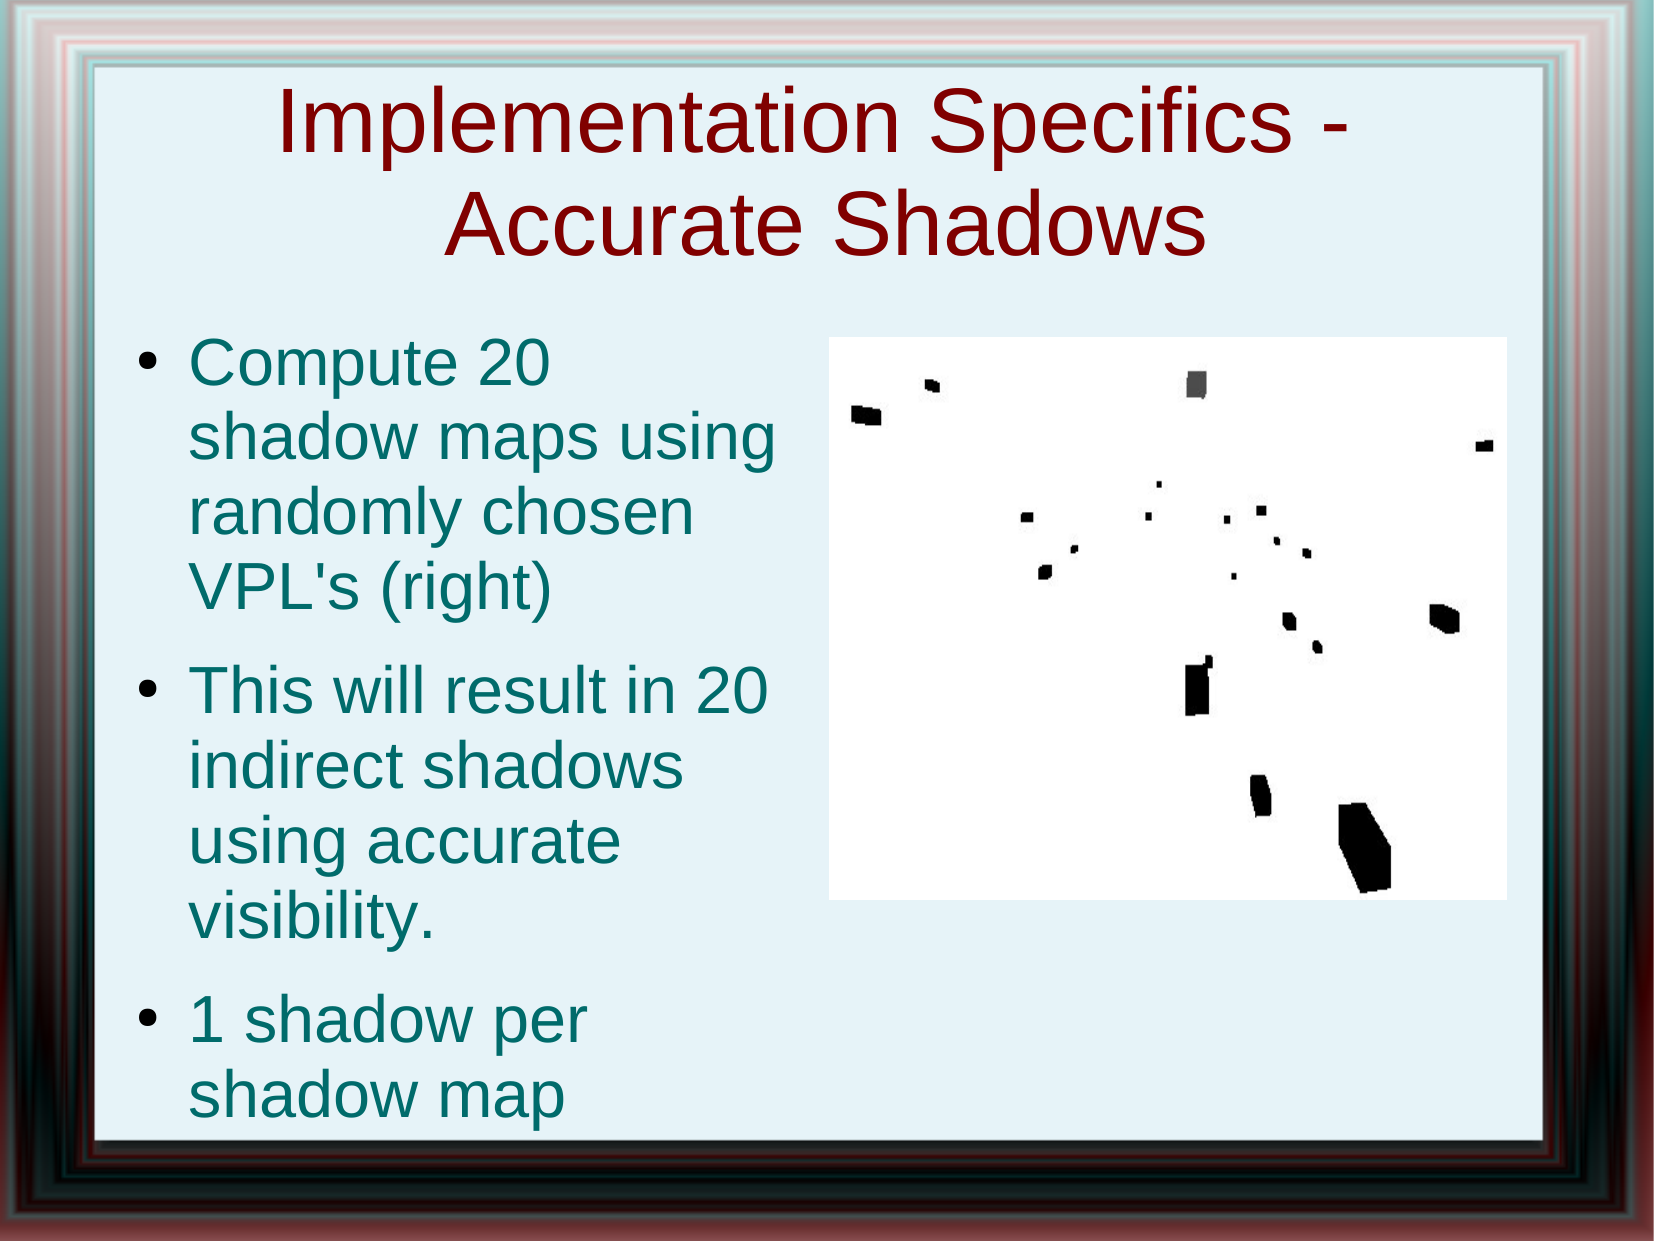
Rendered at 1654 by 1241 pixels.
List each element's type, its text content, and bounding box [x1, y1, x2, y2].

list Compute 20 shadow maps using randomly chosen VPL's (right) This will result in 20 indirect shadows using accurate visibility. 1 shadow per shadow map [118, 324, 796, 1132]
picture [0, 0, 1654, 1241]
title Implementation Specifics - Accurate Shadows [118, 69, 1536, 276]
